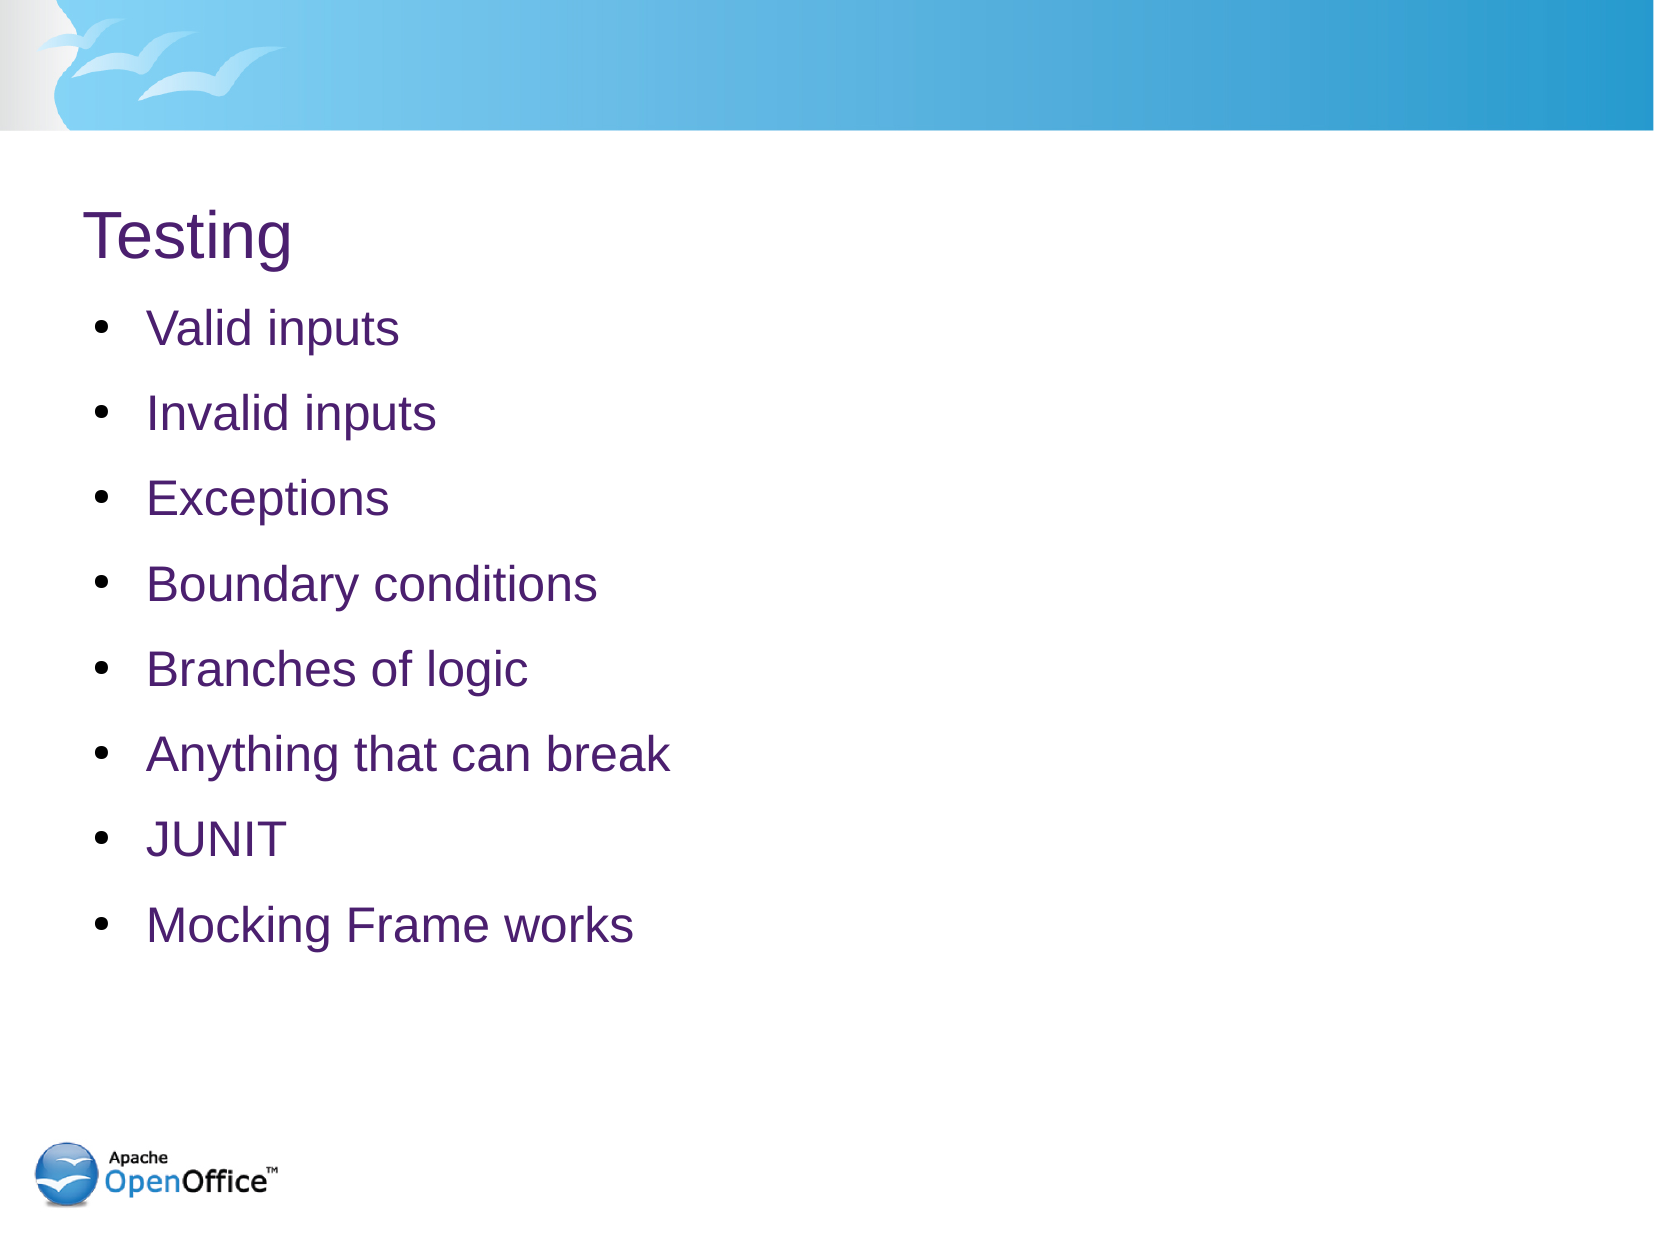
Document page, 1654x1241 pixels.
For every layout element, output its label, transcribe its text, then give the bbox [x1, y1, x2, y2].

title Testing [82, 139, 1571, 332]
list Valid inputs Invalid inputs Exceptions Boundary conditions Branches of logic Anything that can break JUNIT Mocking Frame works [75, 300, 1564, 953]
picture [0, 0, 1654, 1241]
